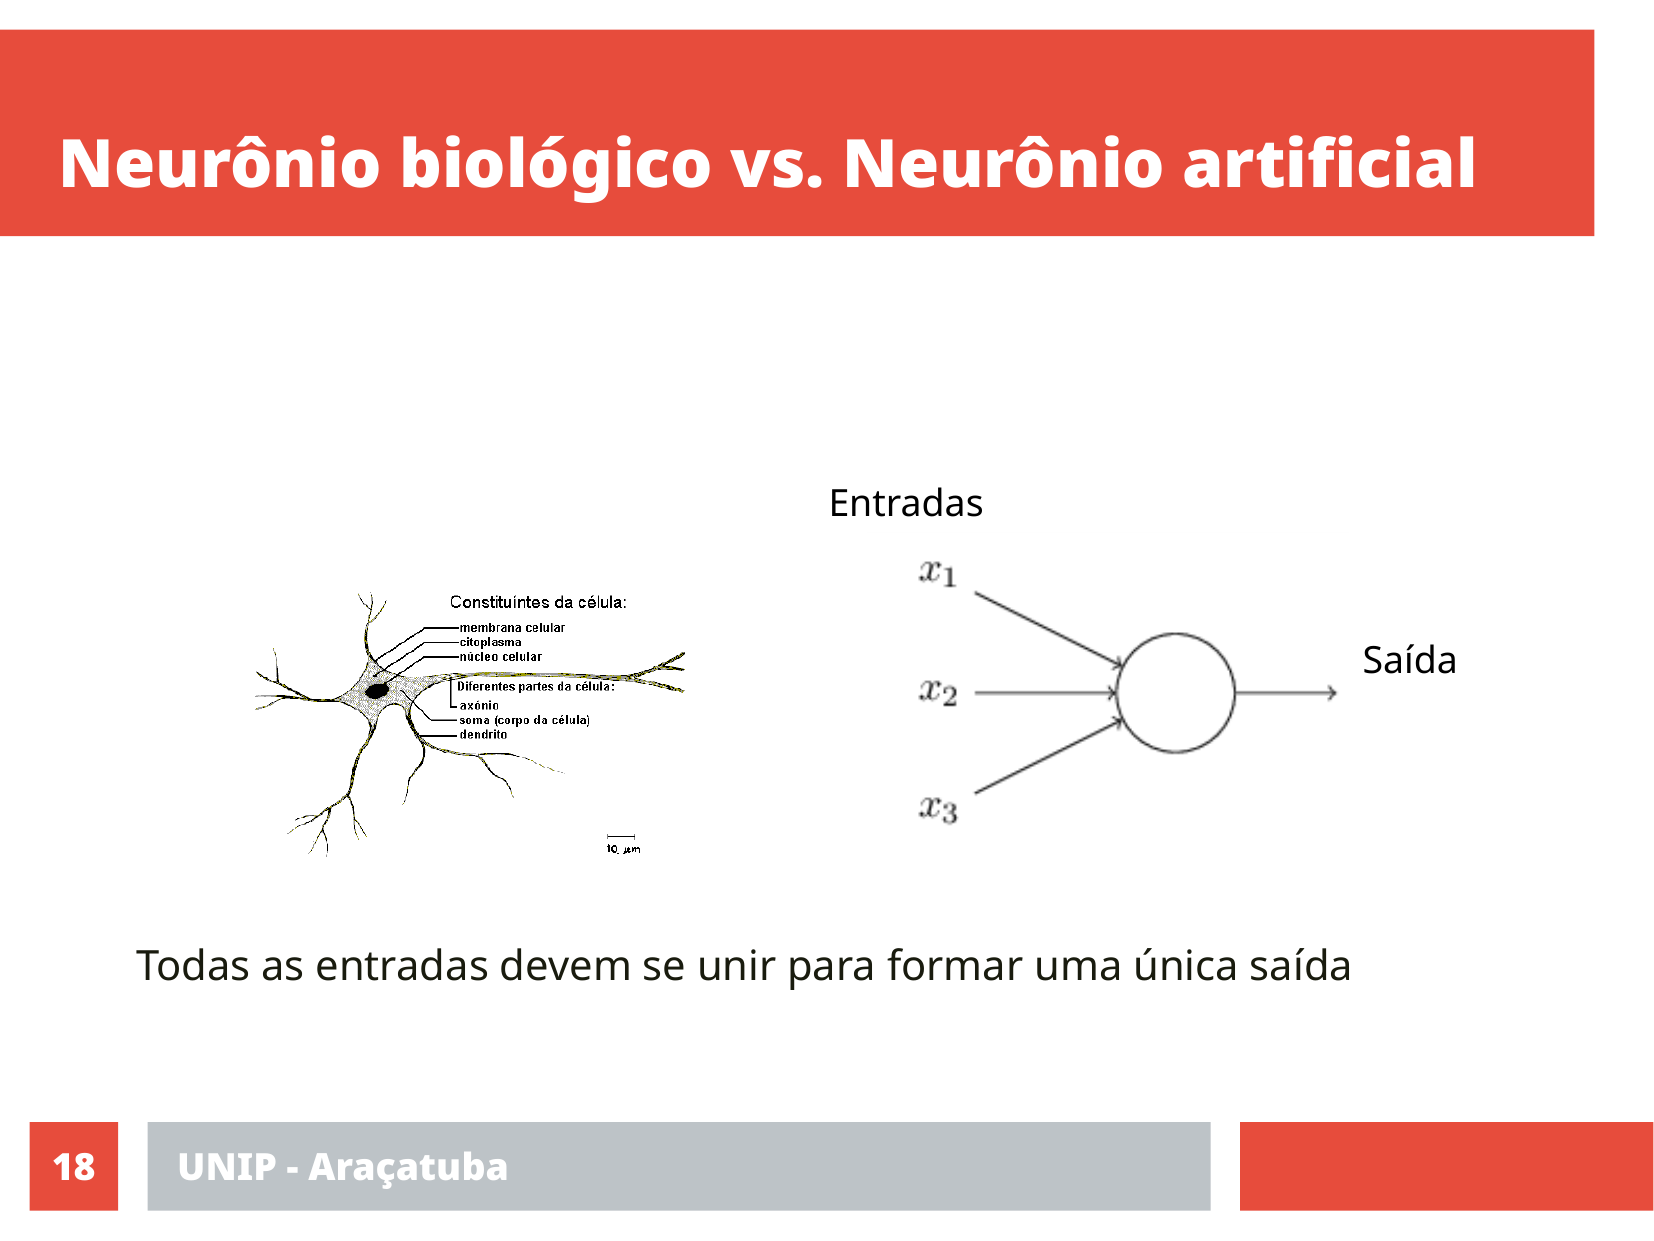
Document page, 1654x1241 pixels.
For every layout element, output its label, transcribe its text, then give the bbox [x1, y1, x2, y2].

title Neurônio biológico vs. Neurônio artificial [59, 59, 1595, 207]
text_box Entradas [813, 471, 999, 532]
text_box Todas as entradas devem se unir para formar uma única saída [121, 928, 1458, 993]
text_box Saída [1347, 629, 1483, 824]
picture [867, 531, 1349, 886]
picture [240, 576, 690, 863]
